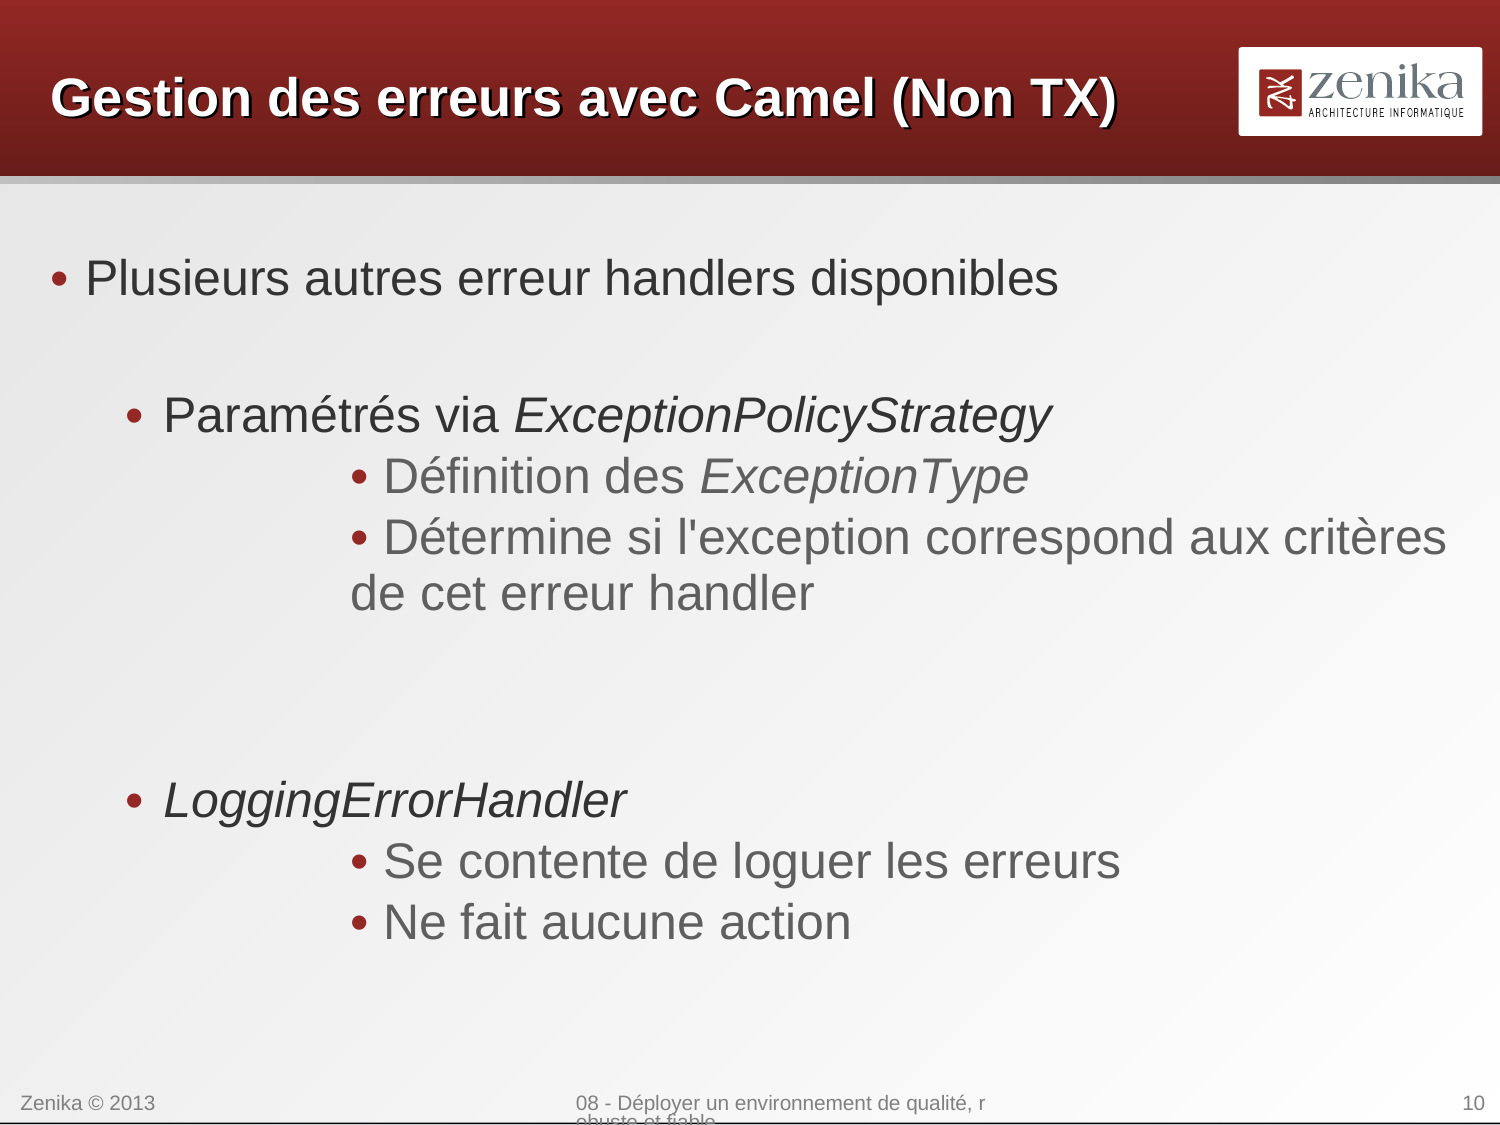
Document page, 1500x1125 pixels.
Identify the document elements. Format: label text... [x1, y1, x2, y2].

picture [1257, 58, 1464, 125]
title Gestion des erreurs avec Camel (Non TX) [50, 22, 1206, 172]
list Plusieurs autres erreur handlers disponibles Paramétrés via ExceptionPolicyStrategy Définition des ExceptionType Détermine si l'exception correspond aux critères de cet erreur handler LoggingErrorHandler Se contente de loguer les erreurs Ne fait aucune action [50, 250, 1477, 1085]
